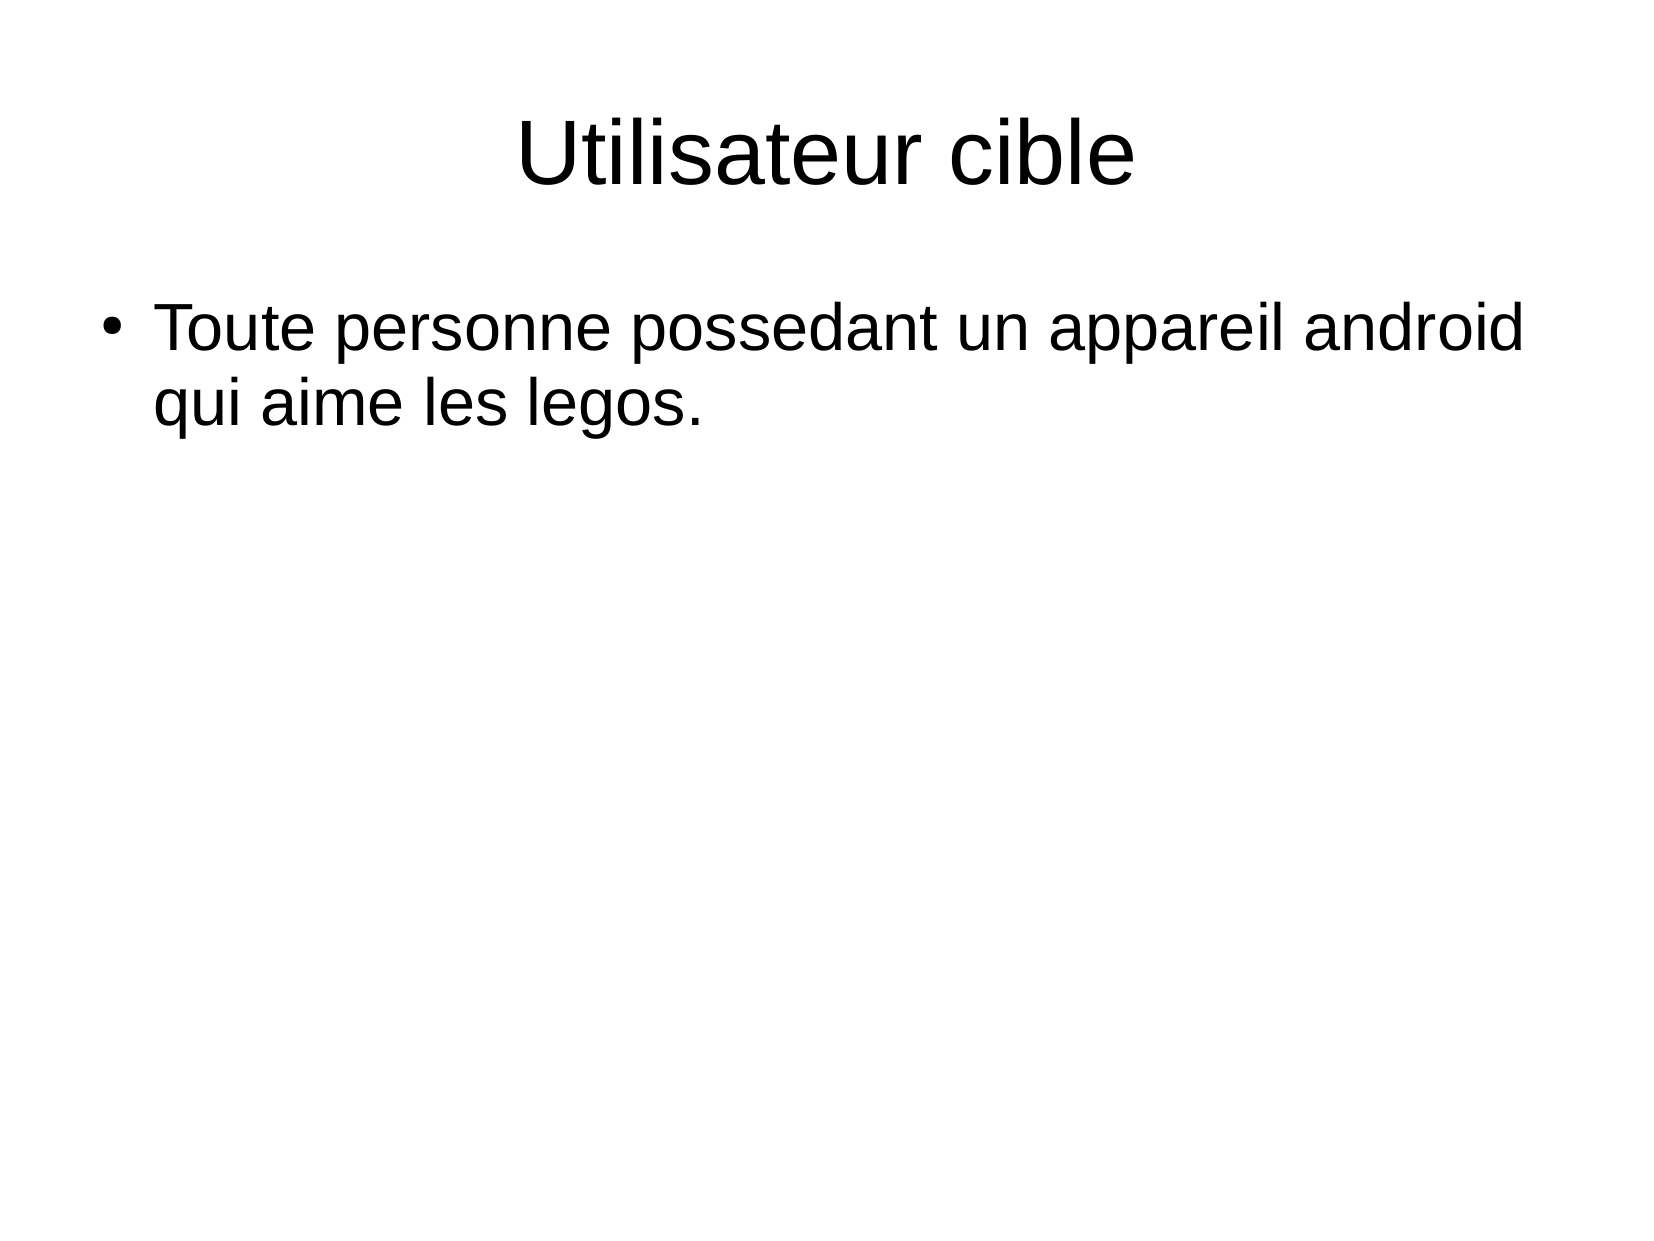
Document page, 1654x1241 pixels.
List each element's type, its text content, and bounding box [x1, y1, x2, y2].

list Toute personne possedant un appareil android qui aime les legos. [82, 290, 1538, 1010]
title Utilisateur cible [82, 49, 1571, 257]
